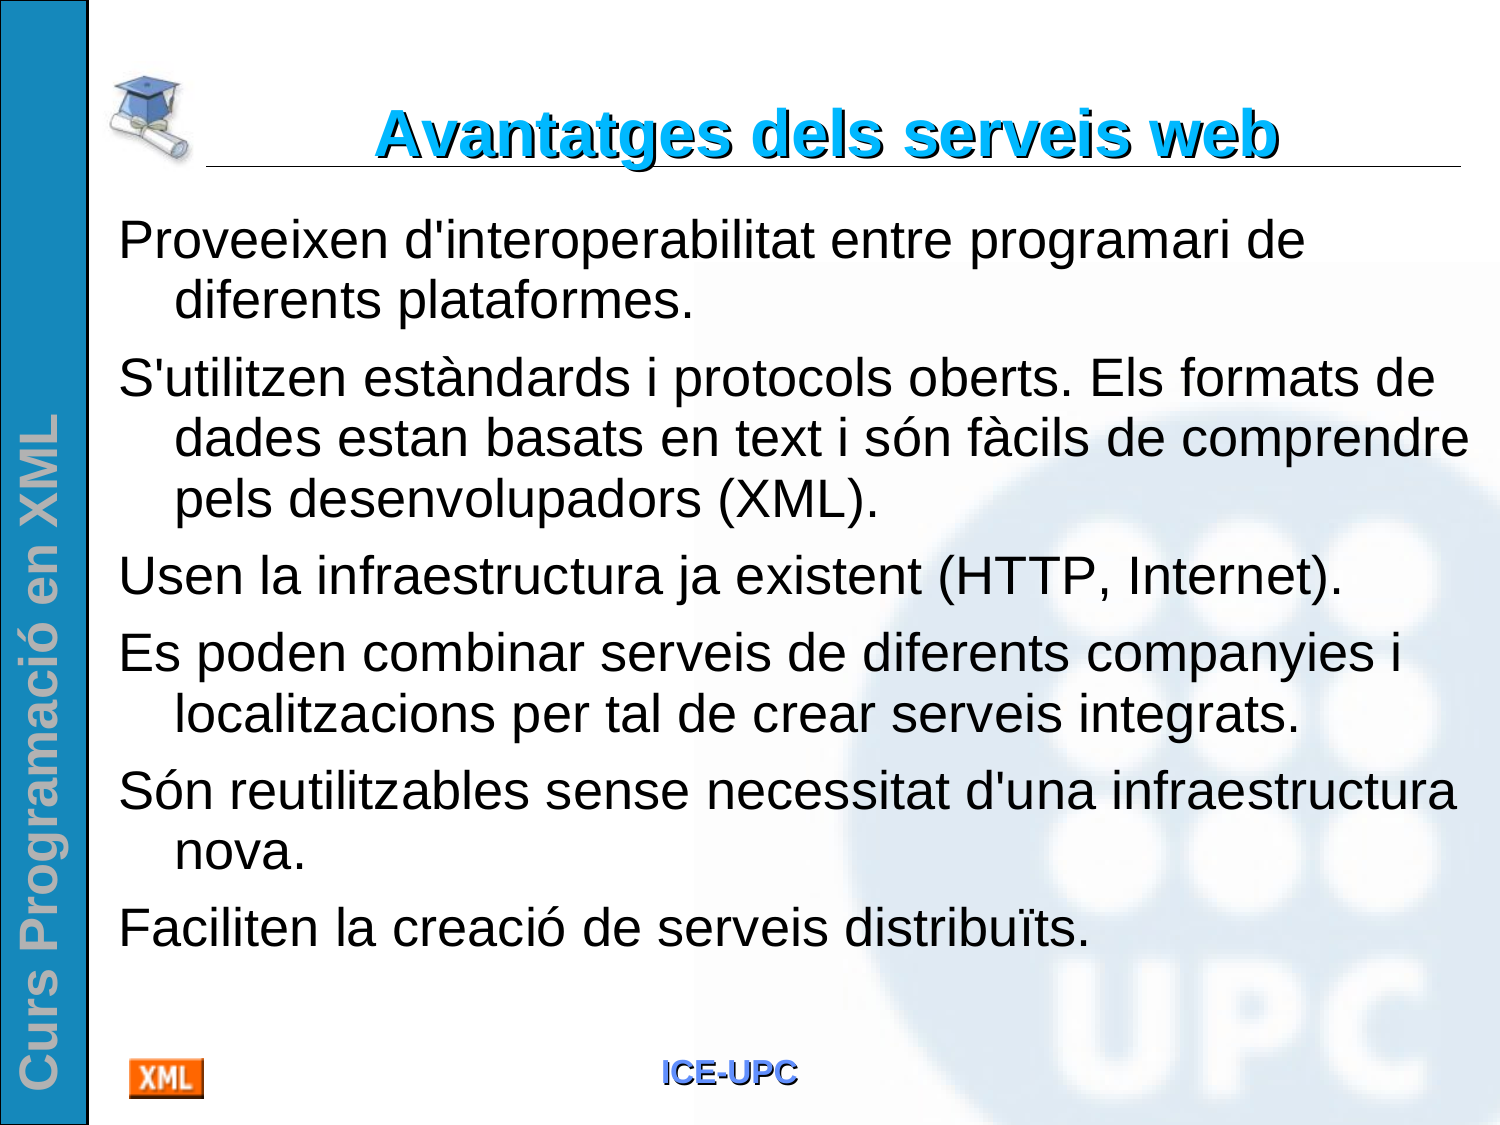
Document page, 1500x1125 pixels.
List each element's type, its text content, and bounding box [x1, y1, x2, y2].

picture [129, 1058, 204, 1099]
picture [694, 262, 1500, 1125]
picture [93, 61, 206, 174]
list Proveeixen d'interoperabilitat entre programari de diferents plataformes. S'utilitzen estàndards i protocols oberts. Els formats de dades estan basats en text i són fàcils de comprendre pels desenvolupadors (XML). Usen la infraestructura ja existent (HTTP, Internet). Es poden combinar serveis de diferents companyies i localitzacions per tal de crear serveis integrats. Són reutilitzables sense necessitat d'una infraestructura nova. Faciliten la creació de serveis distribuïts. [118, 209, 1477, 1033]
title Avantatges dels serveis web [206, 88, 1447, 178]
